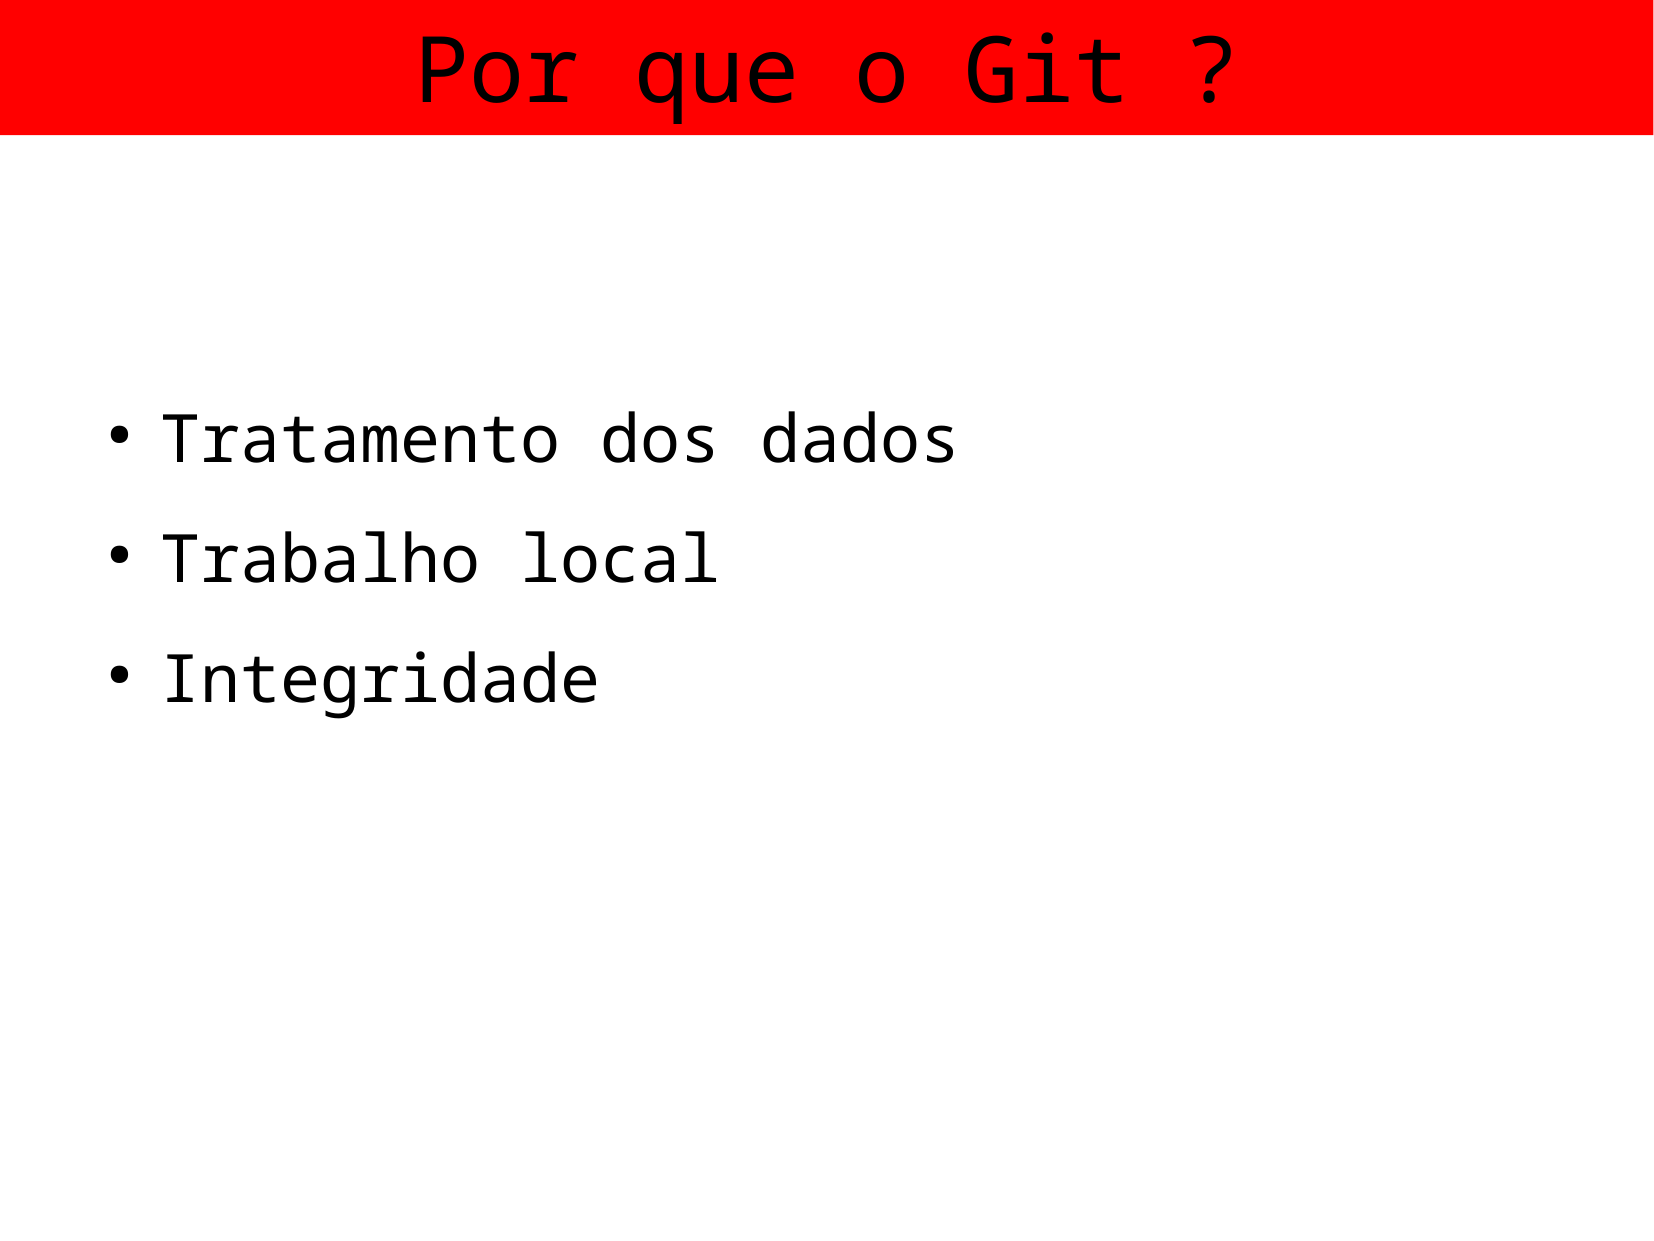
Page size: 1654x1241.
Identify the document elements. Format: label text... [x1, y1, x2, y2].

title Por que o Git ? [0, 0, 1654, 136]
list Tratamento dos dados Trabalho local Integridade [90, 390, 1579, 1111]
